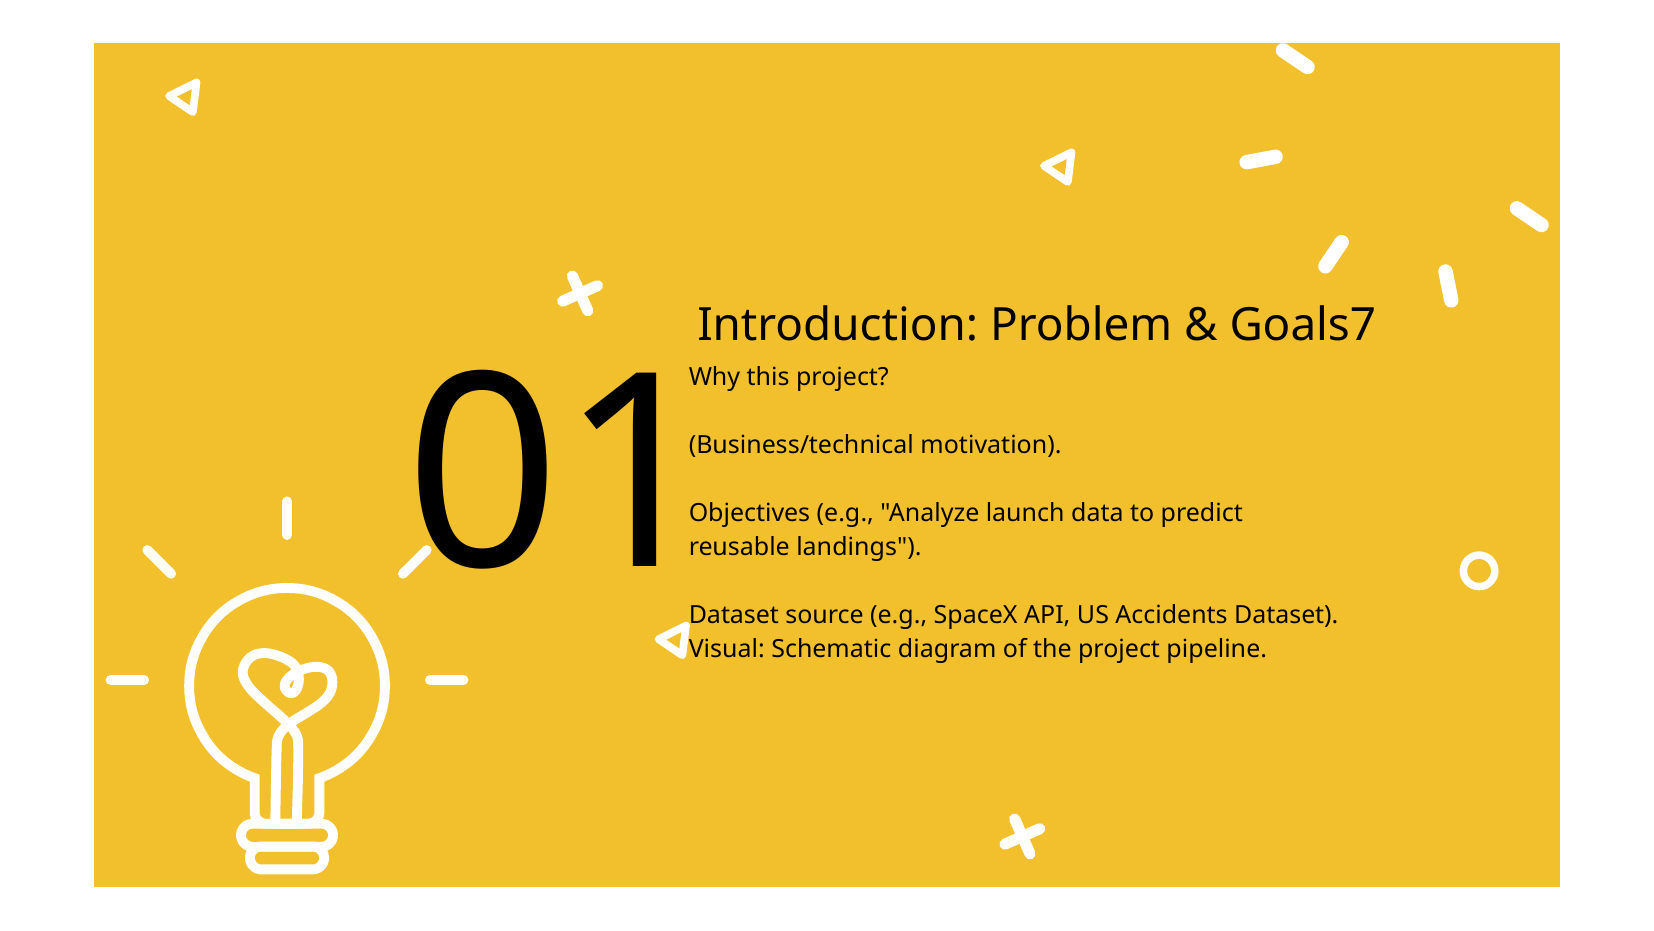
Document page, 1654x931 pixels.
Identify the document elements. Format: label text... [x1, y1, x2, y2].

title Introduction: Problem & Goals7 [697, 265, 1418, 380]
text_box Why this project? (Business/technical motivation). Objectives (e.g., "Analyze launch data to predict reusable landings"). Dataset source (e.g., SpaceX API, US Accidents Dataset). Visual: Schematic diagram of the project pipeline. [688, 358, 1349, 666]
title 01 [405, 276, 751, 646]
